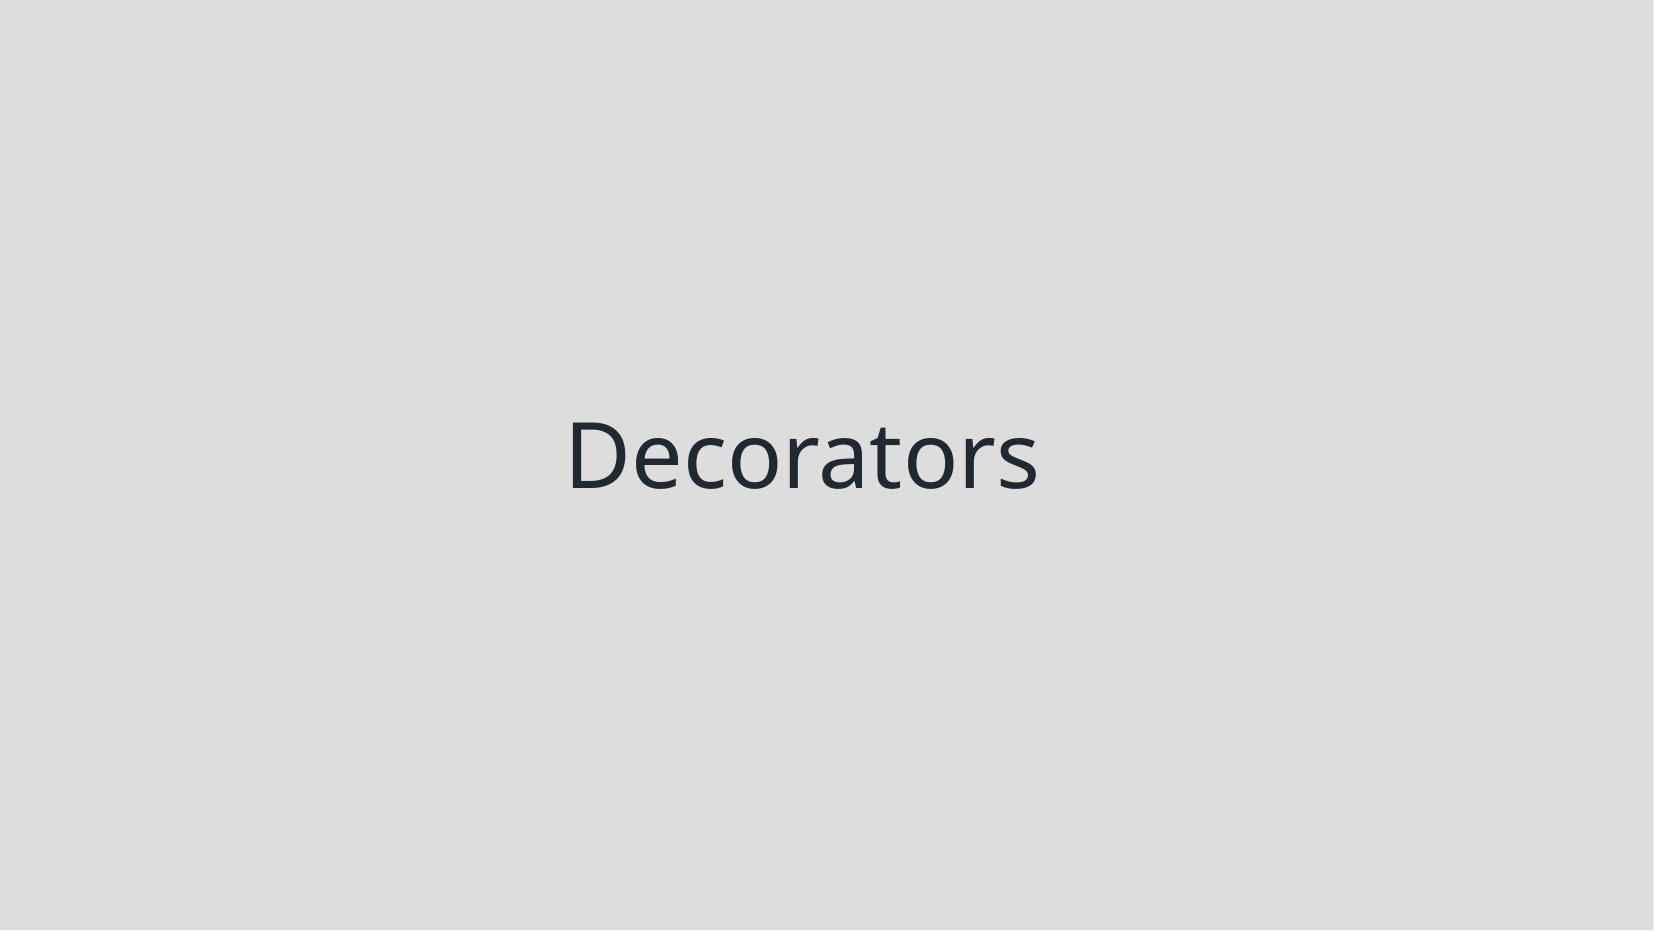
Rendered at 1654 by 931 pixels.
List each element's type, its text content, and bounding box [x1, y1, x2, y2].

title Decorators [75, 375, 1530, 531]
